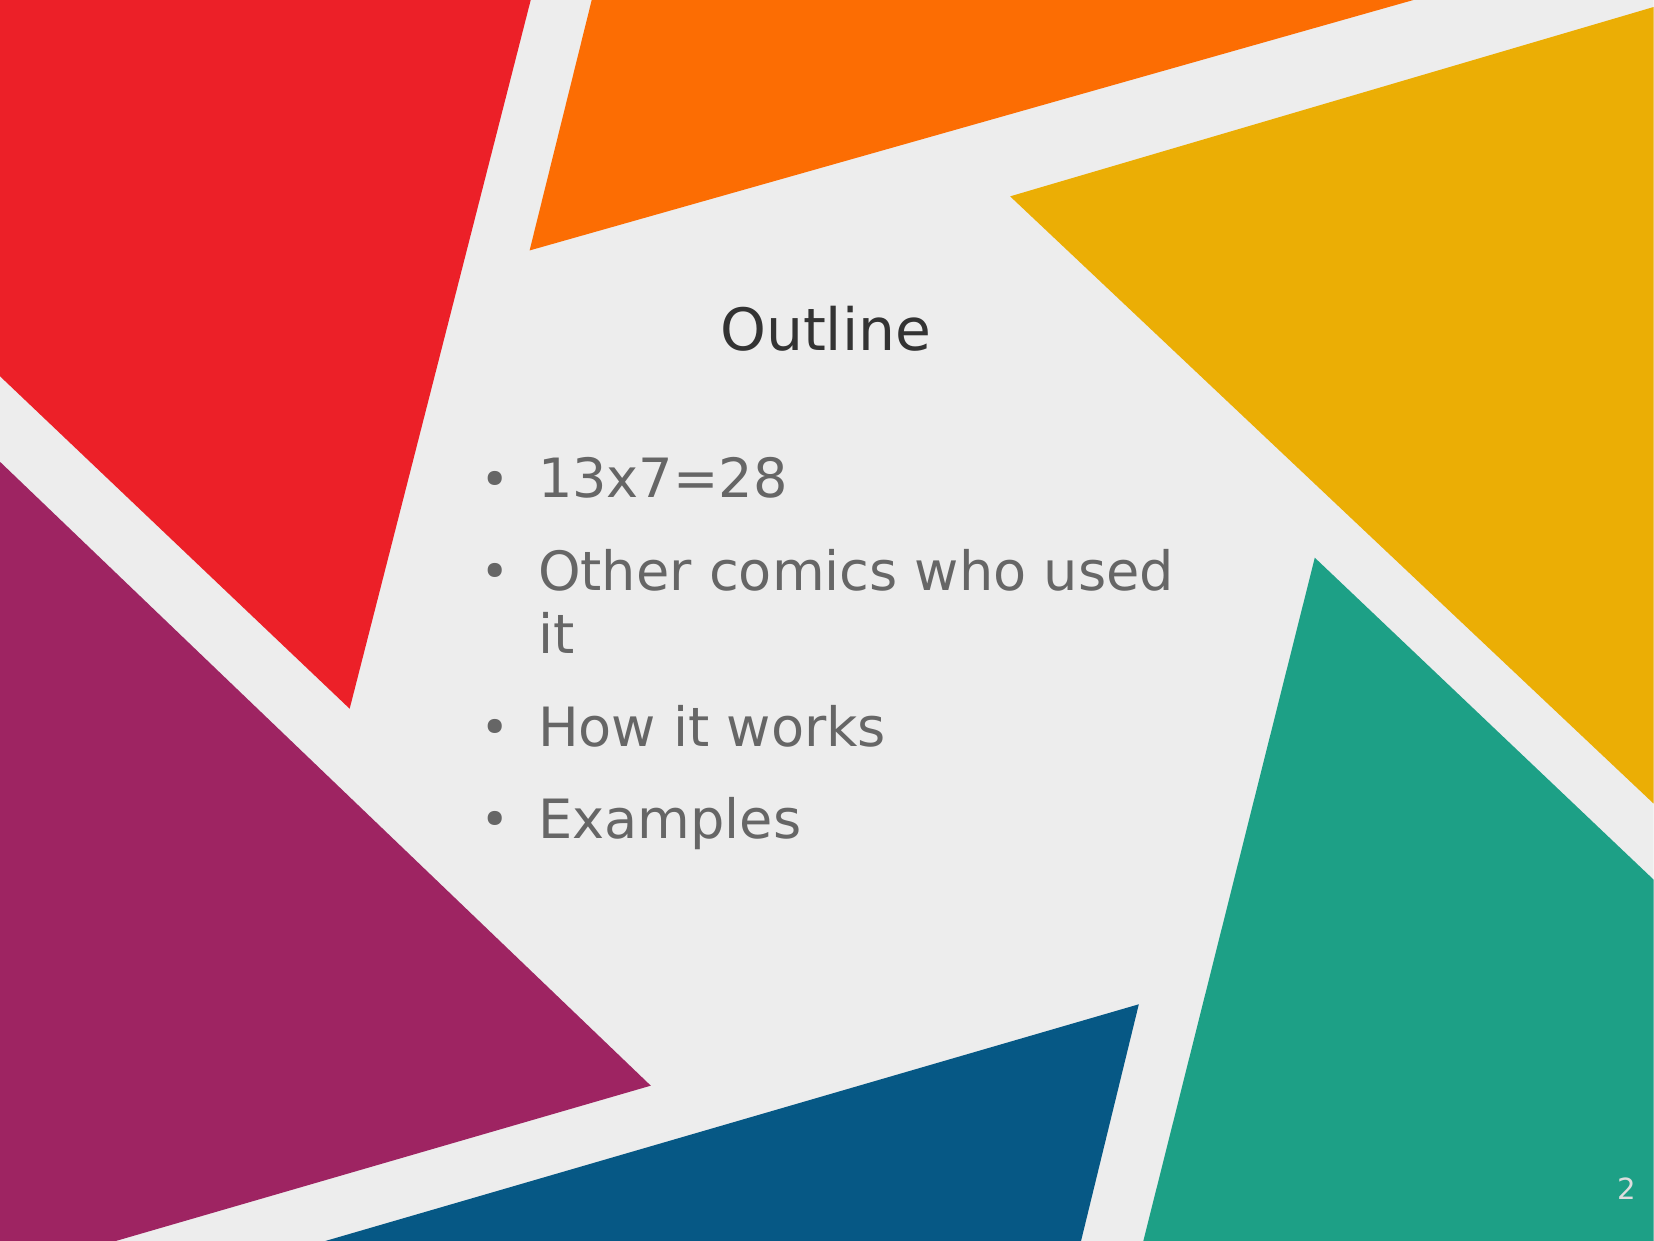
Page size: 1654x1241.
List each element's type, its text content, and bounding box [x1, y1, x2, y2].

list 13x7=28 Other comics who used it How it works Examples [467, 447, 1191, 1005]
title Outline [467, 226, 1185, 434]
